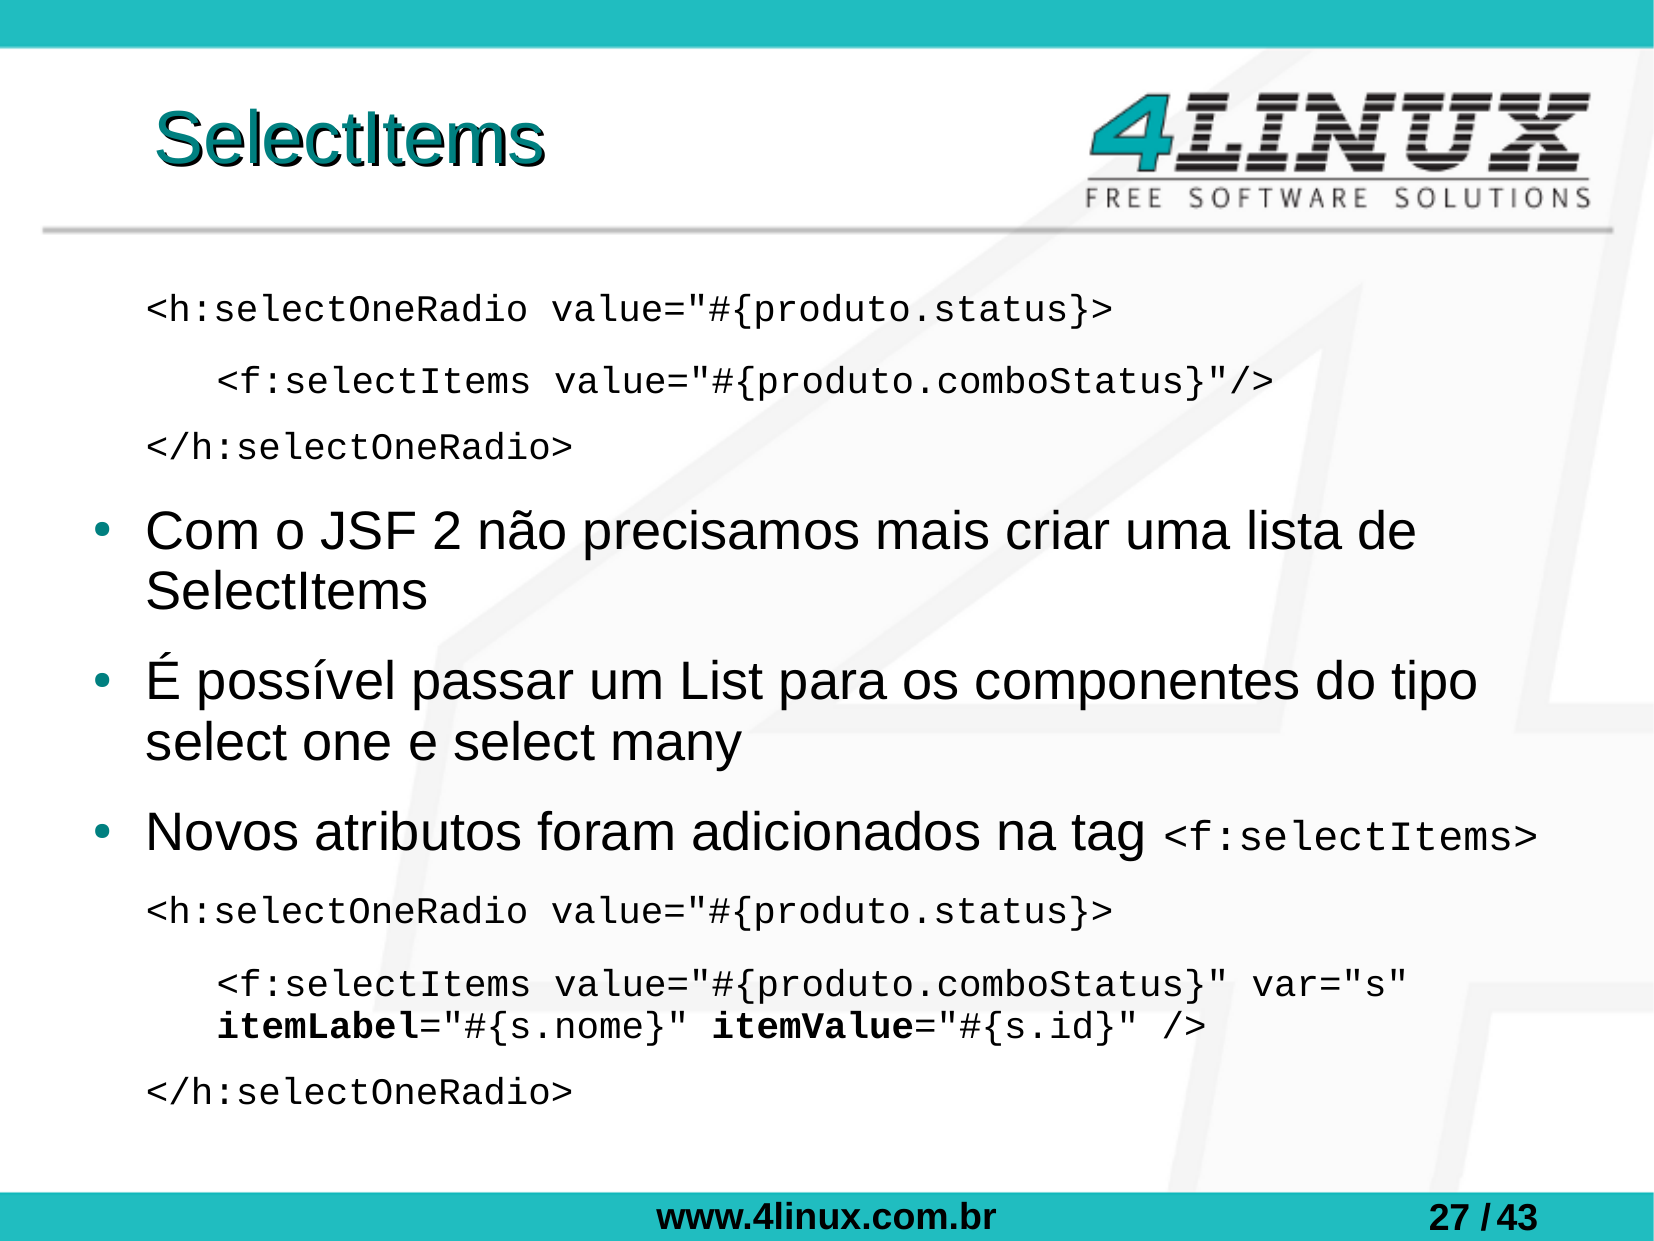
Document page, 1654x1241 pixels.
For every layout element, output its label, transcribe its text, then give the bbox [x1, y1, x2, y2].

title SelectItems [82, 49, 1051, 226]
picture [0, 0, 1654, 1241]
list <h:selectOneRadio value="#{produto.status}> <f:selectItems value="#{produto.comboStatus}"/> </h:selectOneRadio> Com o JSF 2 não precisamos mais criar uma lista de SelectItems É possível passar um List para os componentes do tipo select one e select many Novos atributos foram adicionados na tag <f:selectItems> <h:selectOneRadio value="#{produto.status}> <f:selectItems value="#{produto.comboStatus}" var="s" itemLabel="#{s.nome}" itemValue="#{s.id}" /> </h:selectOneRadio> [75, 290, 1564, 1163]
